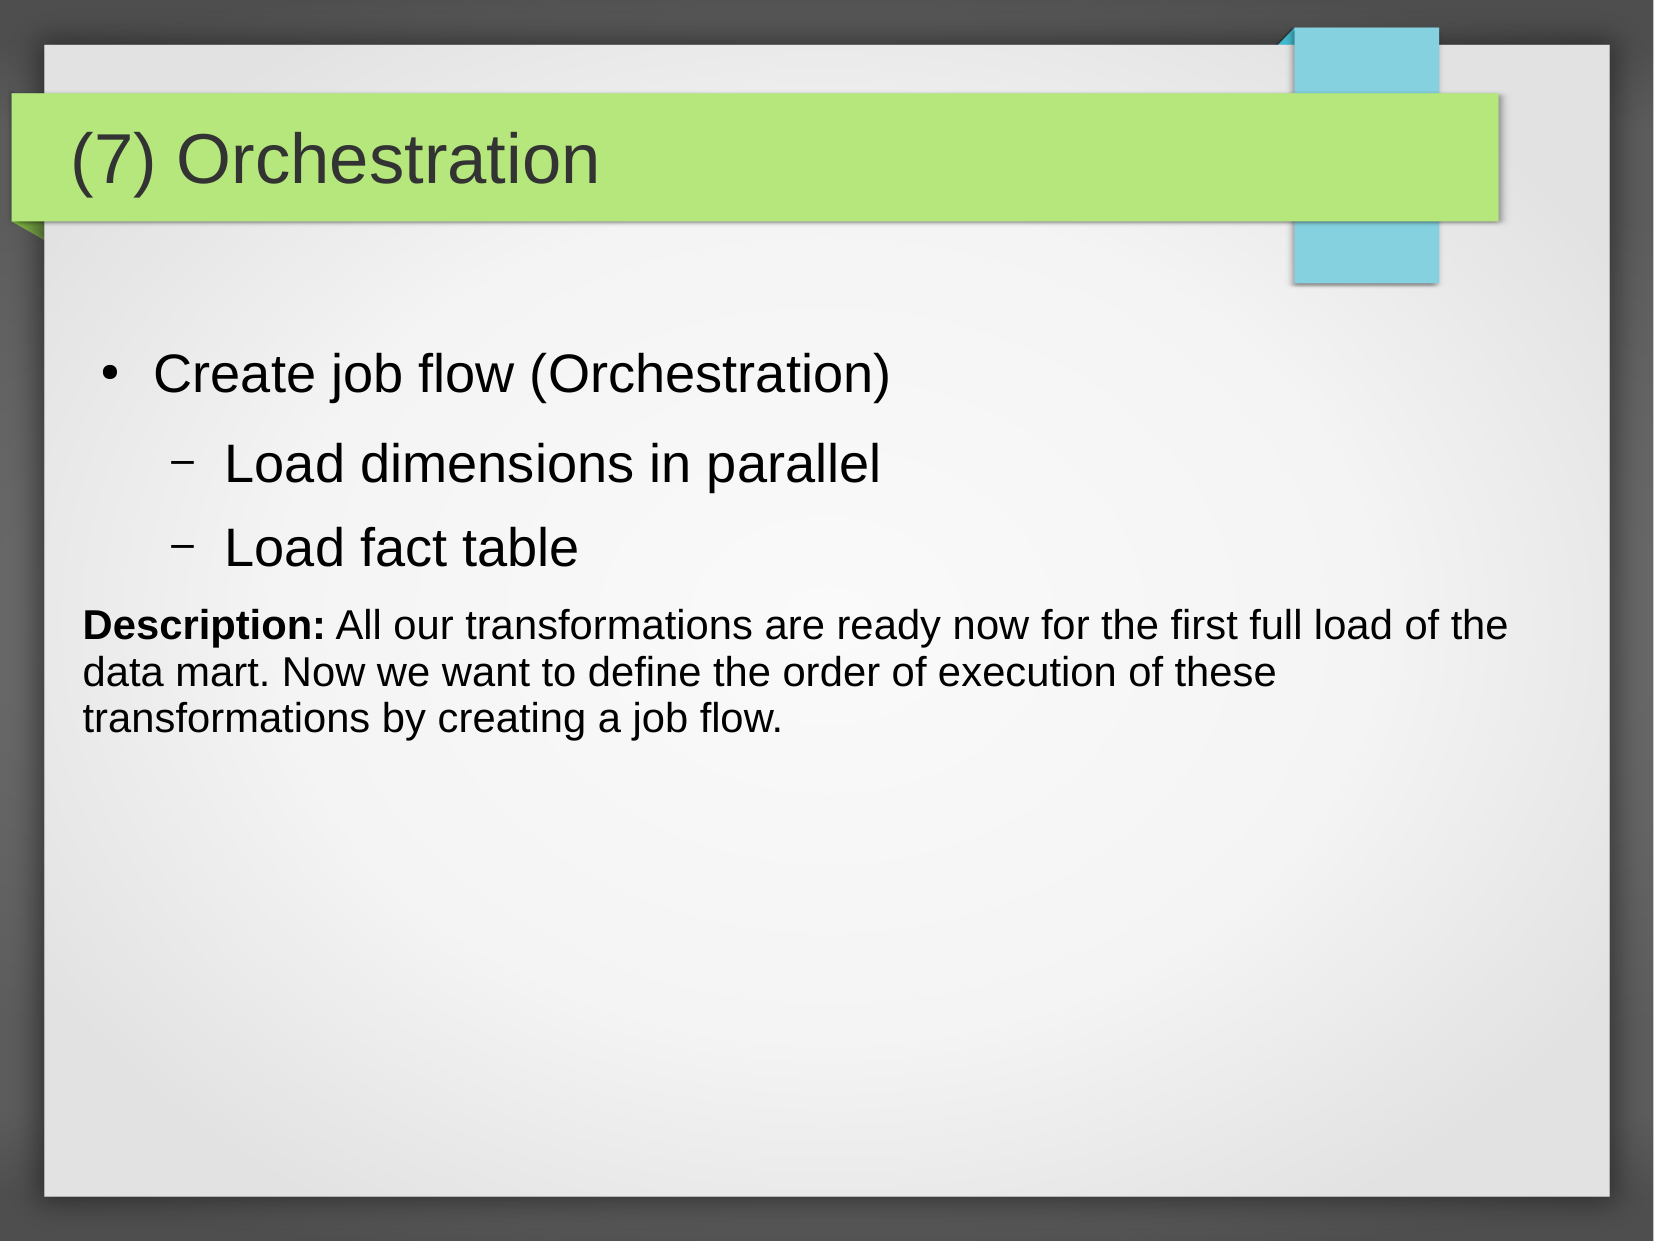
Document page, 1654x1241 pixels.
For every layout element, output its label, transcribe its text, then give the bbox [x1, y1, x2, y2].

list Create job flow (Orchestration) Load dimensions in parallel Load fact table Description: All our transformations are ready now for the first full load of the data mart. Now we want to define the order of execution of these transformations by creating a job flow. [82, 343, 1538, 1063]
title (7) Orchestration [70, 106, 1229, 213]
picture [0, 0, 1654, 1241]
